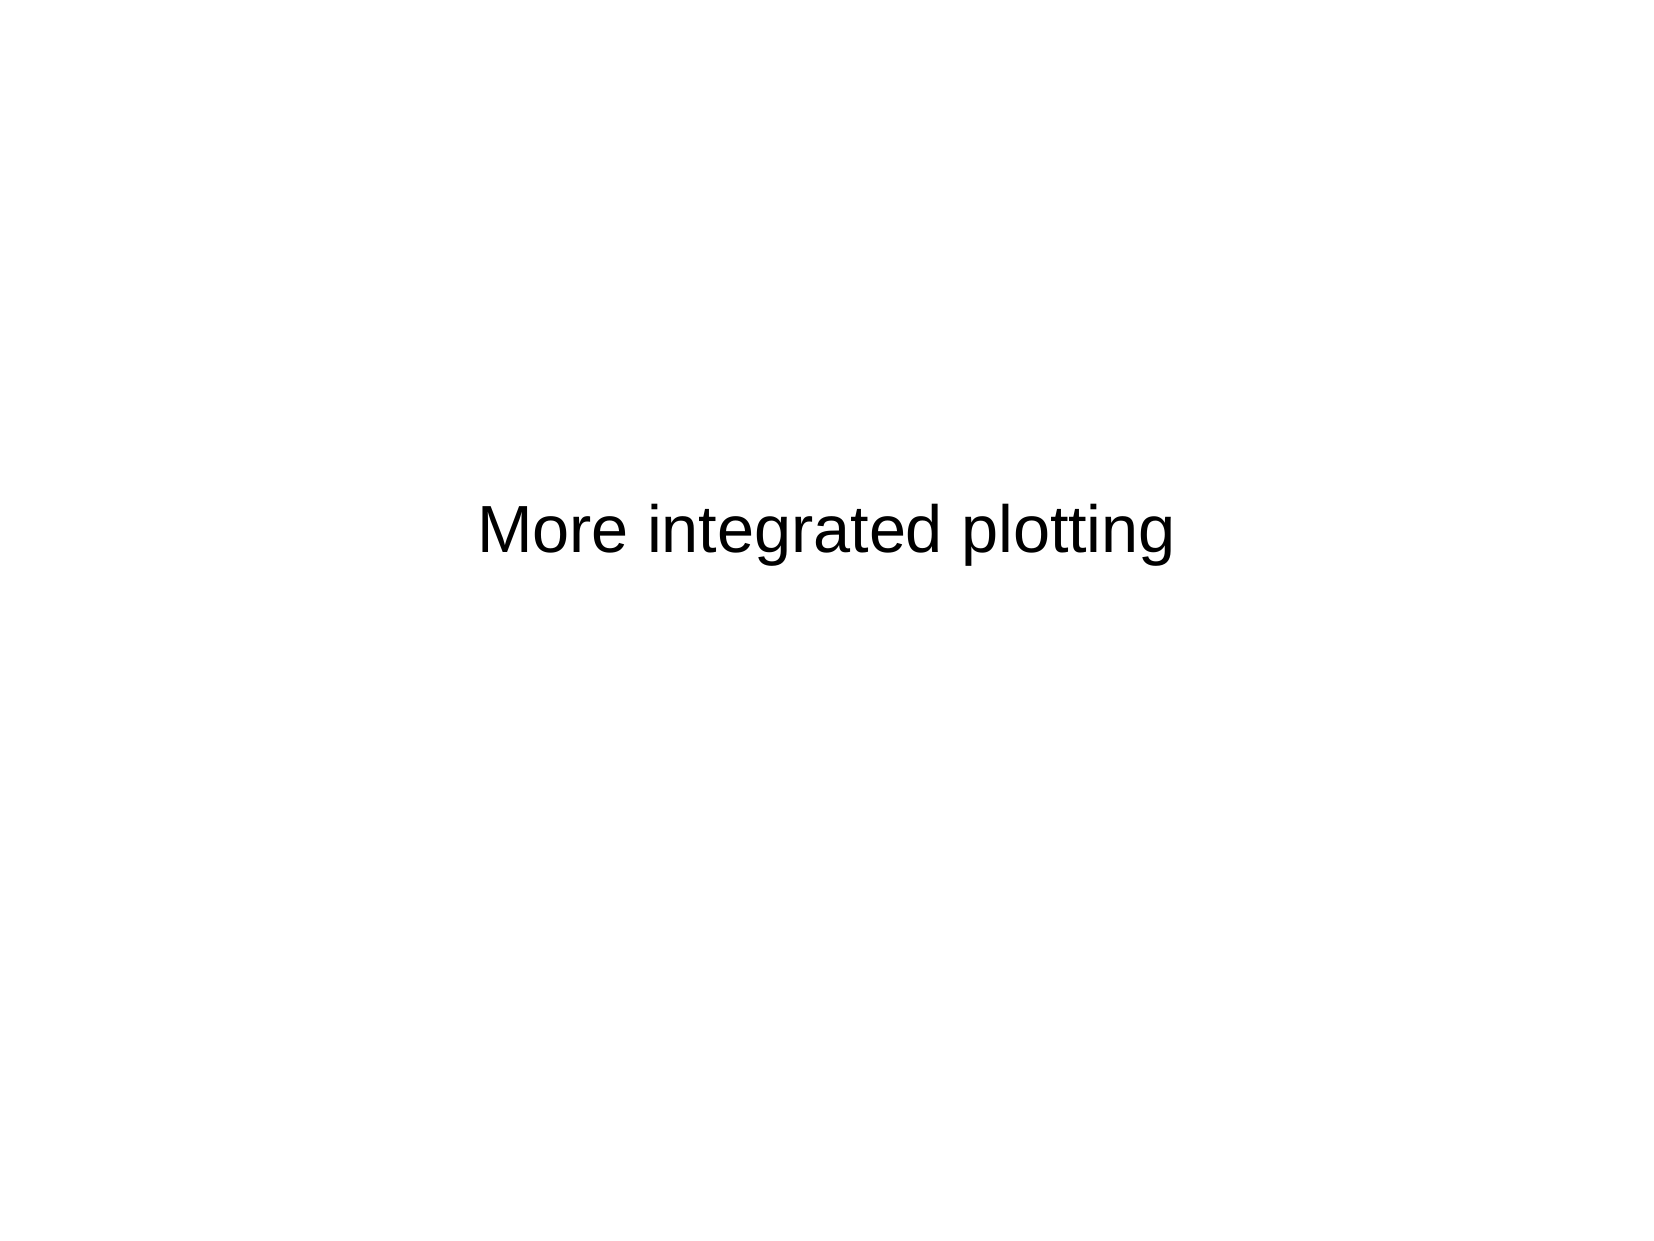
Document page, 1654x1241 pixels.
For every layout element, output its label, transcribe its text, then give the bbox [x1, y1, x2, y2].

subtitle More integrated plotting [82, 49, 1571, 1010]
